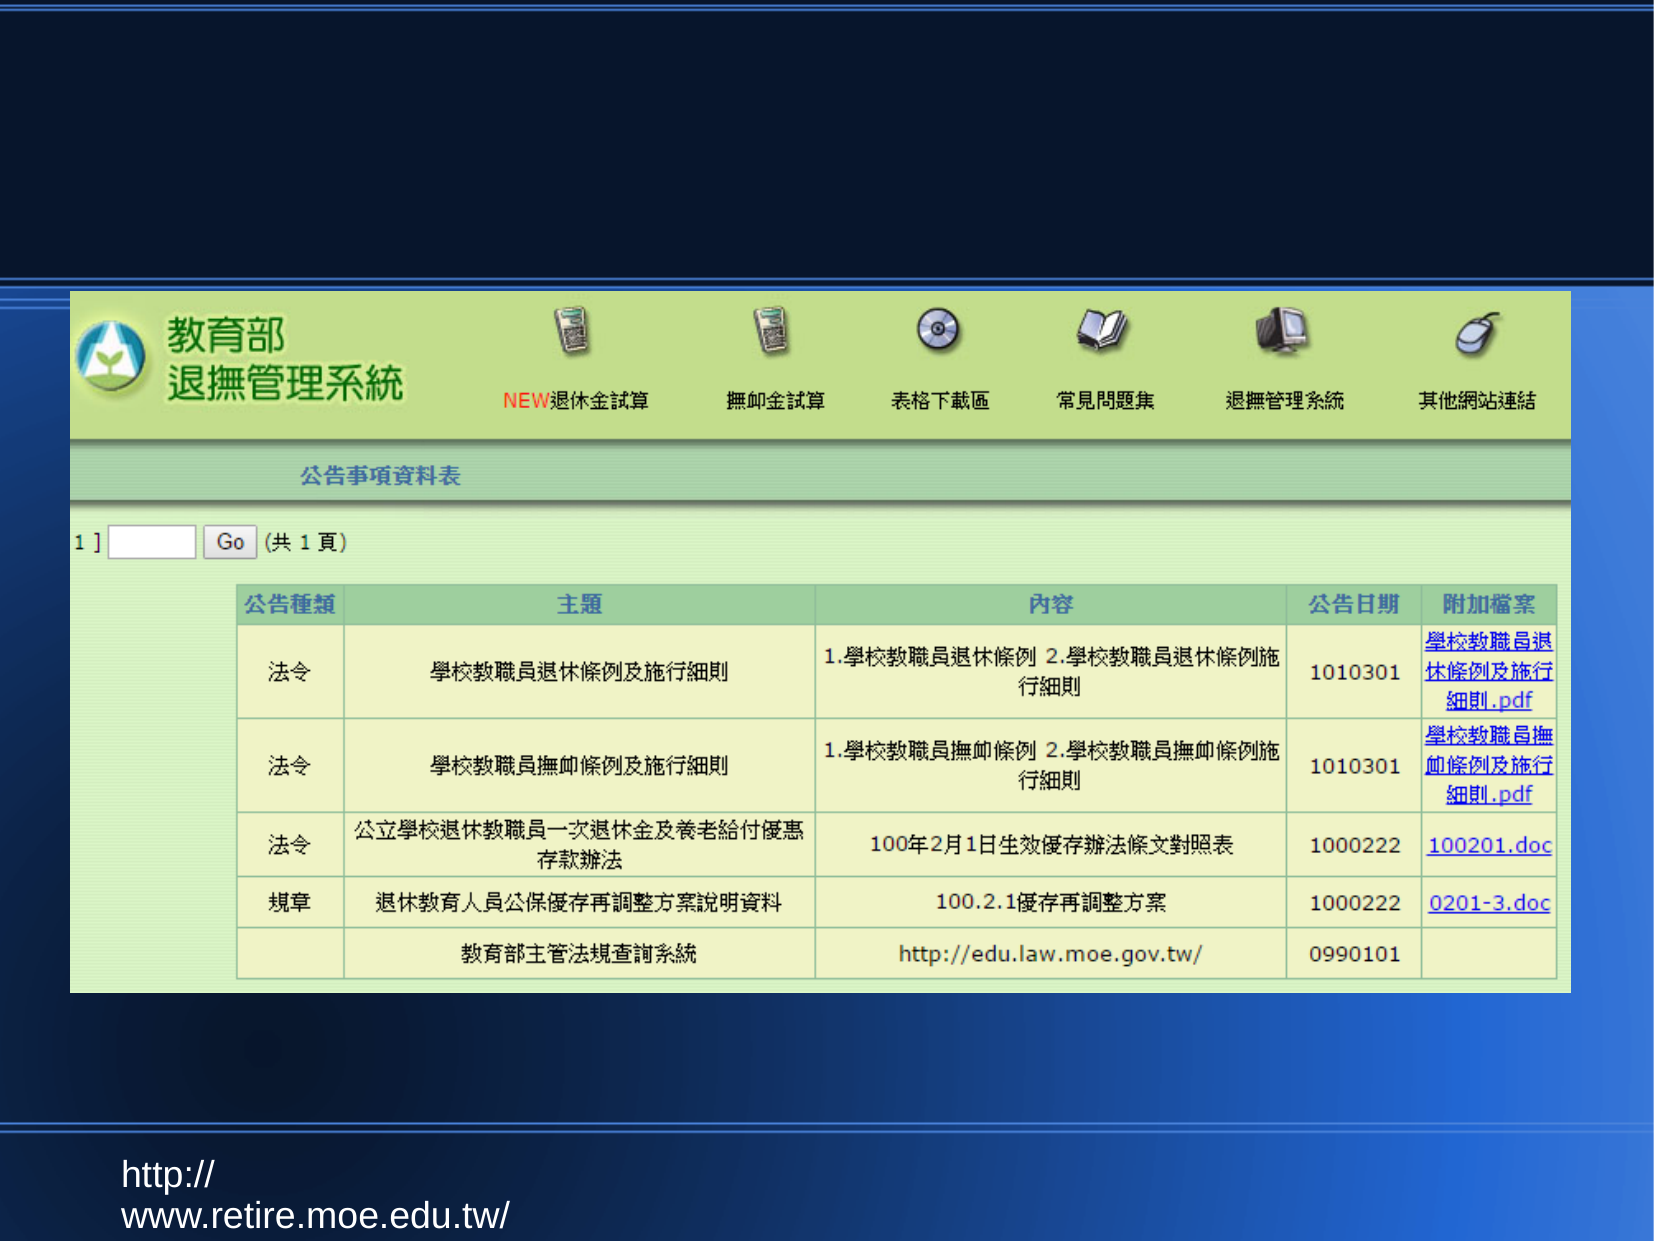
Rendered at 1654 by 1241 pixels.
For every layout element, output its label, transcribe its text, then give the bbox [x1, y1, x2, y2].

text_box http://www.retire.moe.edu.tw/ [106, 1145, 617, 1203]
picture [0, 0, 1654, 1241]
